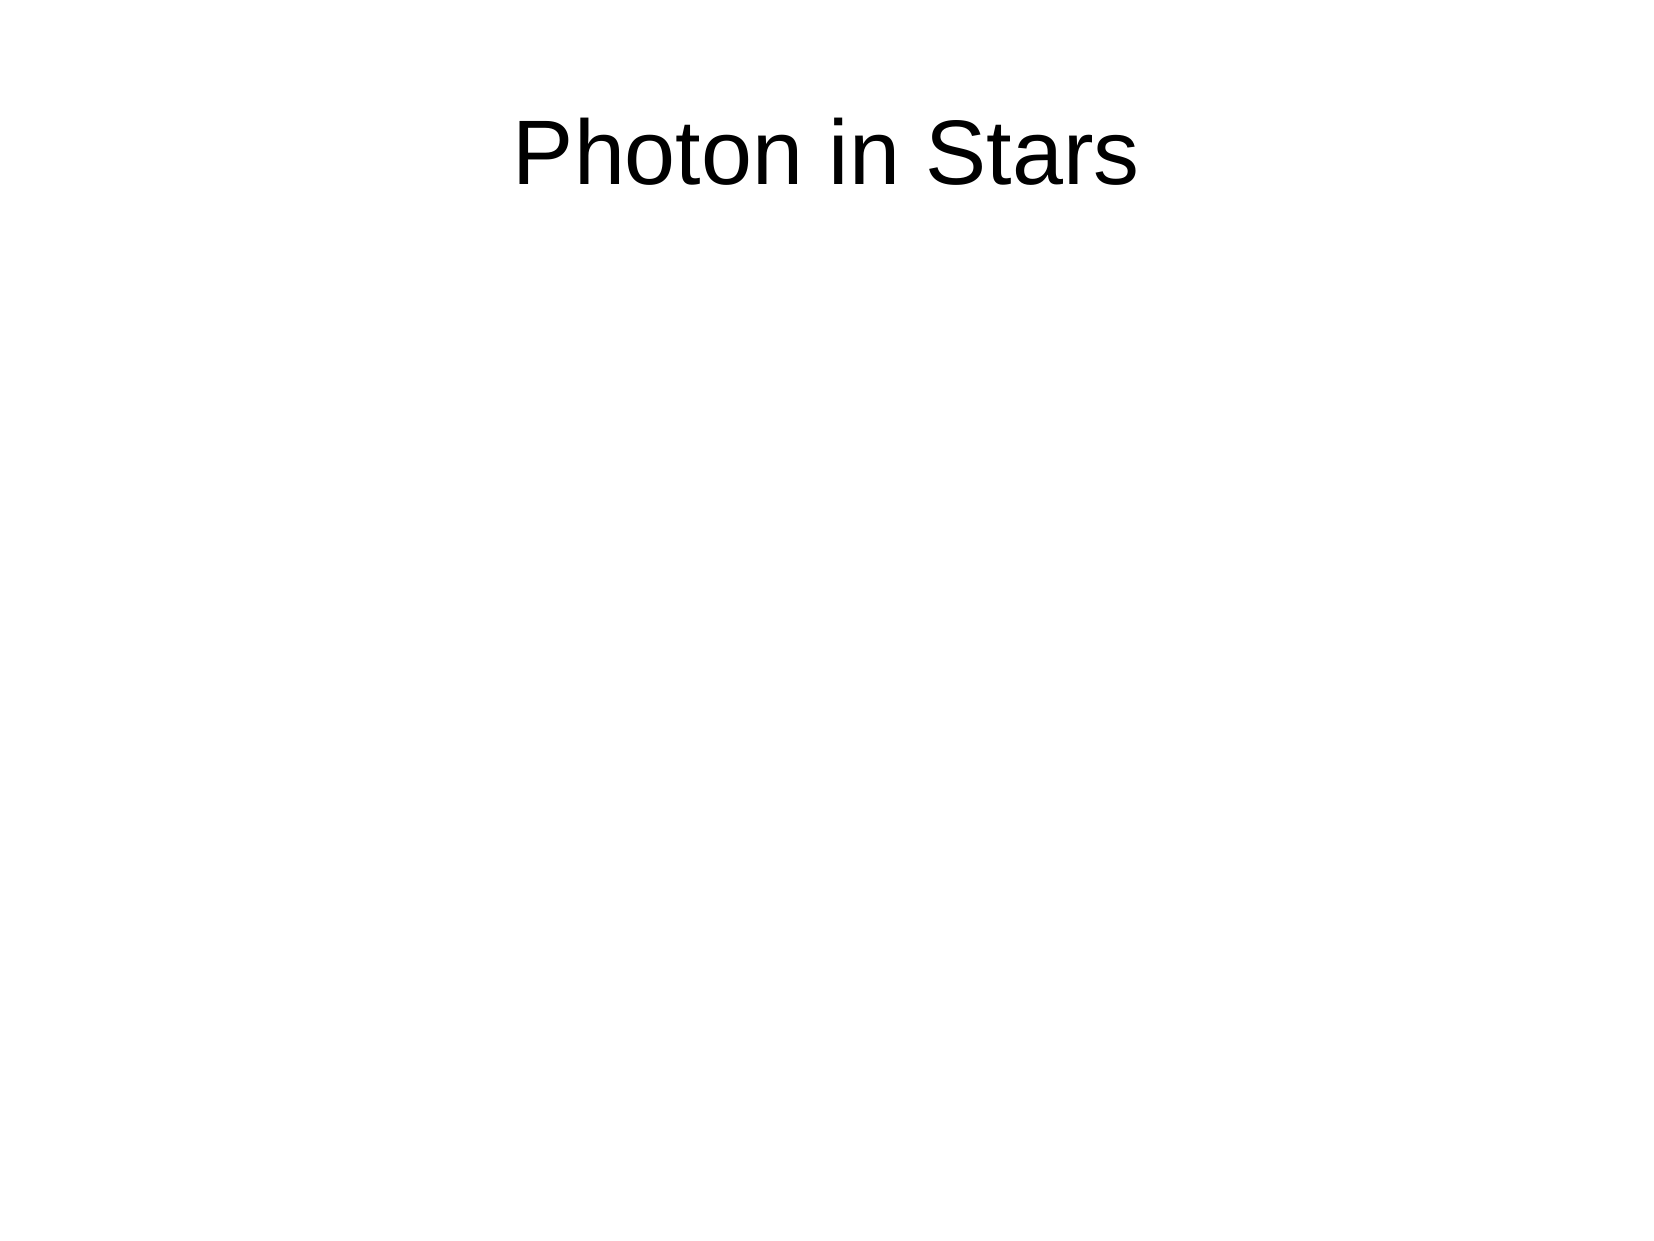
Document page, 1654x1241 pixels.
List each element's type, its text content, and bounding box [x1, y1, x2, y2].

title Photon in Stars [82, 49, 1571, 257]
